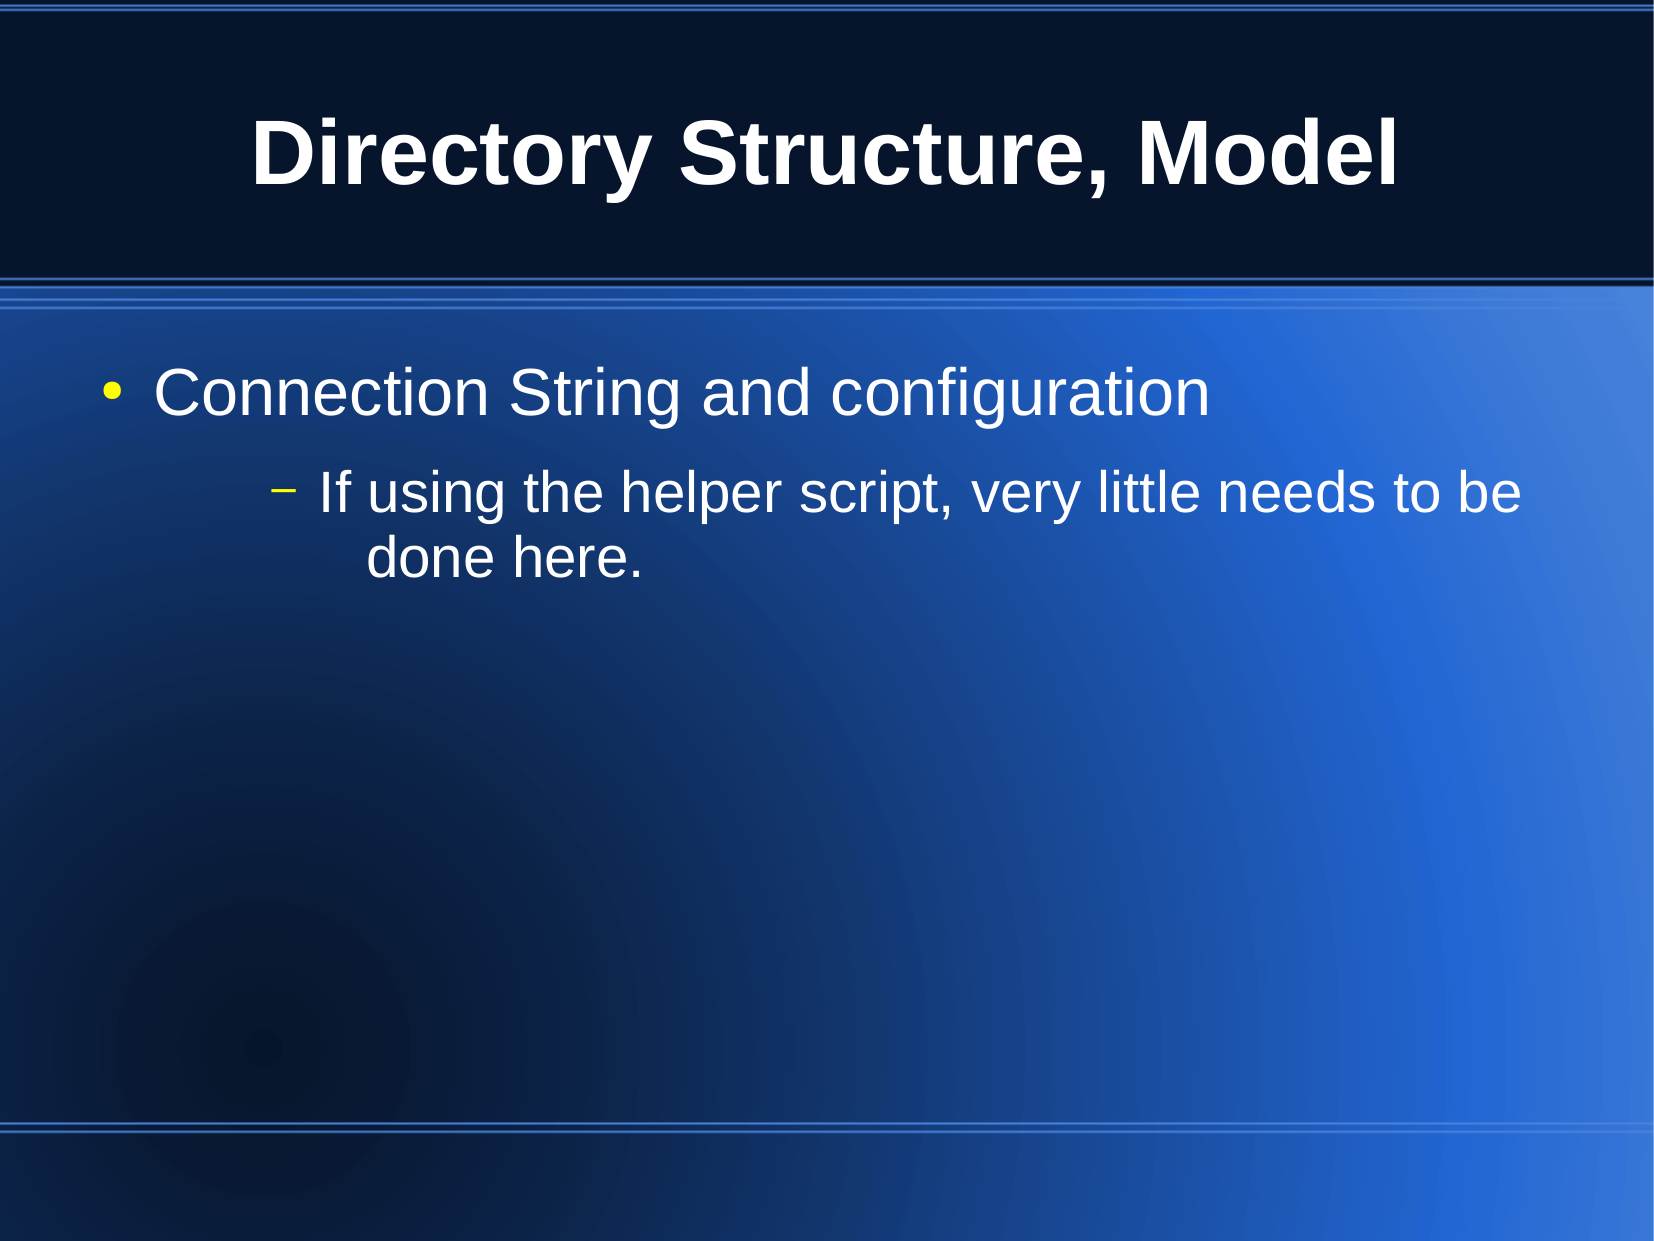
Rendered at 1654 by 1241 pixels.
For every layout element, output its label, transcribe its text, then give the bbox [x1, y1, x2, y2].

list Connection String and configuration If using the helper script, very little needs to be done here. [82, 355, 1571, 1058]
picture [0, 0, 1654, 1241]
title Directory Structure, Model [82, 49, 1571, 257]
